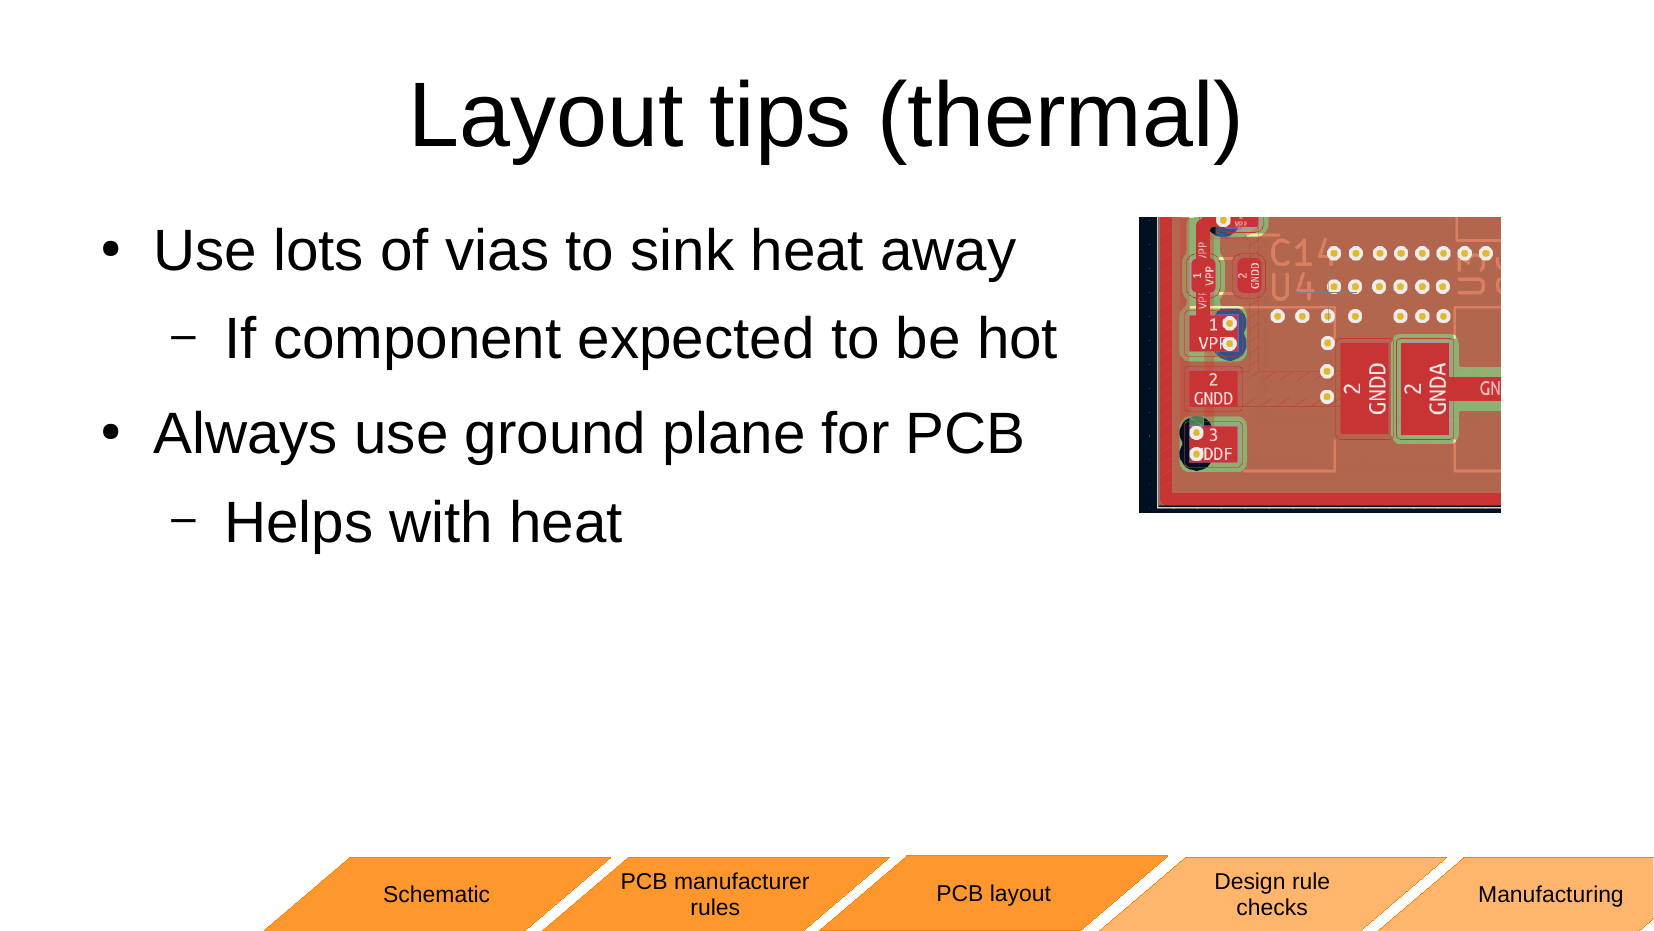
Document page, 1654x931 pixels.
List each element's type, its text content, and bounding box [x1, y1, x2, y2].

picture [1139, 217, 1501, 513]
list Use lots of vias to sink heat away If component expected to be hot Always use ground plane for PCB Helps with heat [82, 217, 1576, 758]
text_box Schematic [263, 857, 611, 931]
text_box PCB layout [819, 855, 1168, 931]
title Layout tips (thermal) [82, 37, 1571, 193]
text_box Design rule checks [1098, 857, 1447, 931]
text_box PCB manufacturer rules [541, 857, 890, 931]
text_box Manufacturing [1377, 857, 1654, 931]
